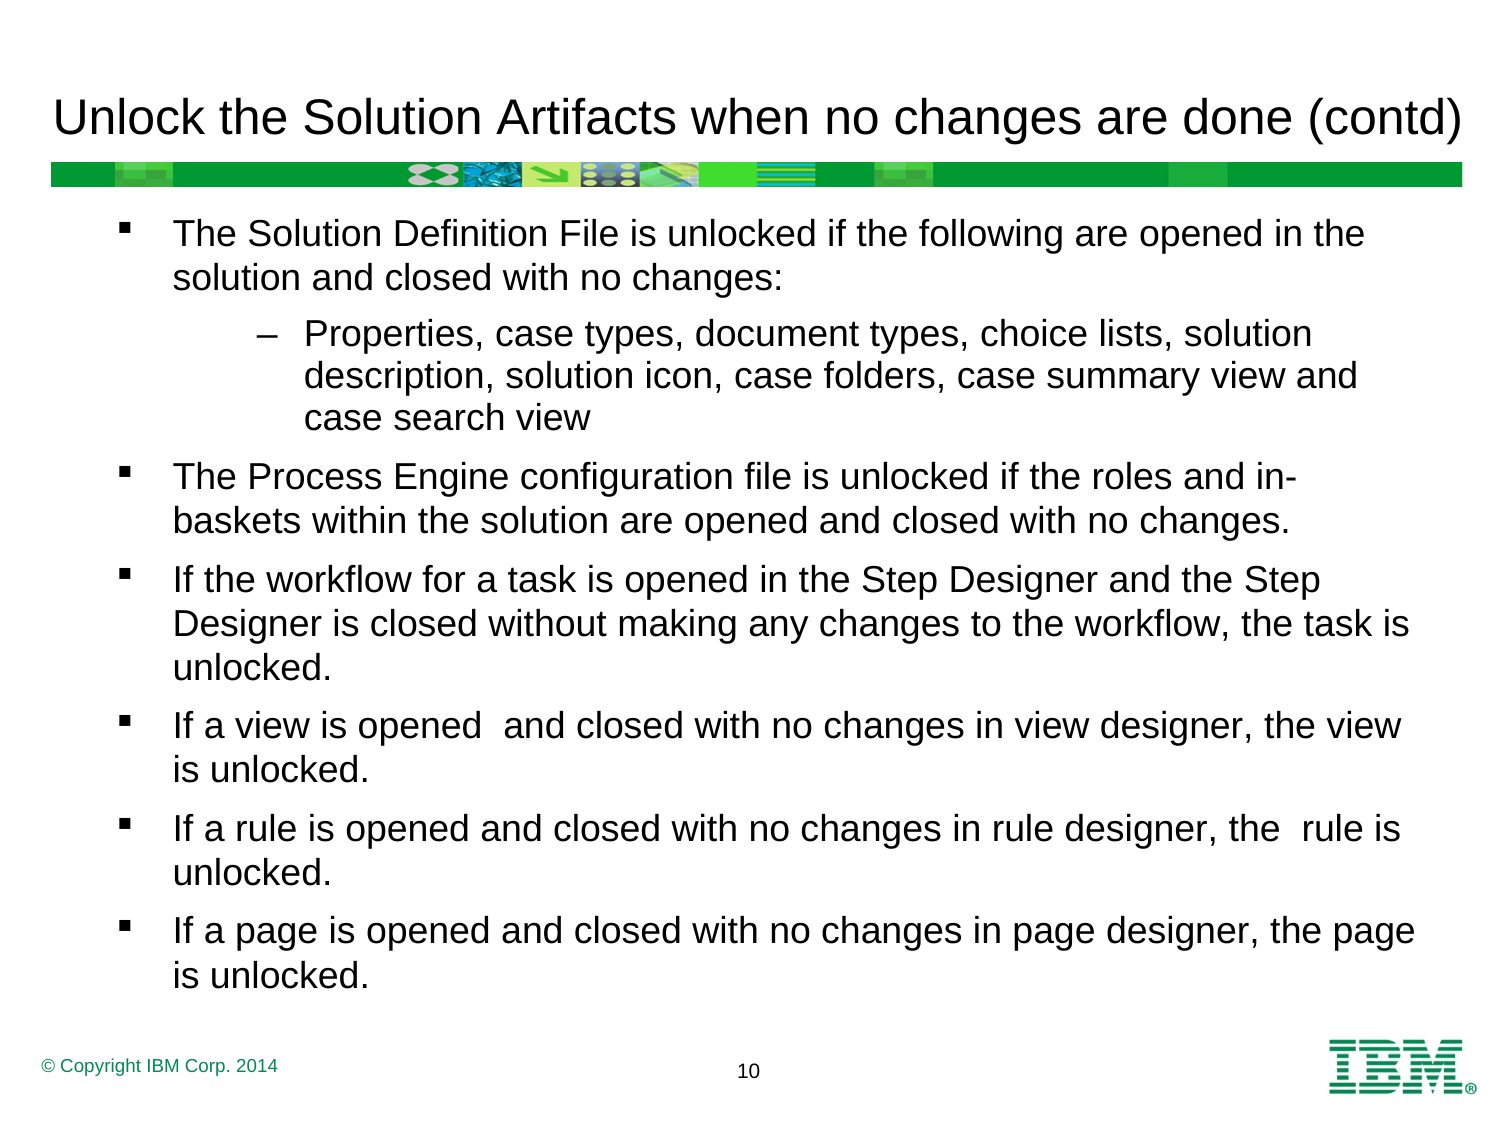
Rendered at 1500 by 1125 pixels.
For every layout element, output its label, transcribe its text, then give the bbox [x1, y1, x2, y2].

title Unlock the Solution Artifacts when no changes are done (contd) [37, 45, 1500, 188]
list The Solution Definition File is unlocked if the following are opened in the solution and closed with no changes: Properties, case types, document types, choice lists, solution description, solution icon, case folders, case summary view and case search view The Process Engine configuration file is unlocked if the roles and in-baskets within the solution are opened and closed with no changes. If the workflow for a task is opened in the Step Designer and the Step Designer is closed without making any changes to the workflow, the task is unlocked. If a view is opened and closed with no changes in view designer, the view is unlocked. If a rule is opened and closed with no changes in rule designer, the rule is unlocked. If a page is opened and closed with no changes in page designer, the page is unlocked. [60, 210, 1426, 1125]
picture [1426, 1037, 1479, 1096]
